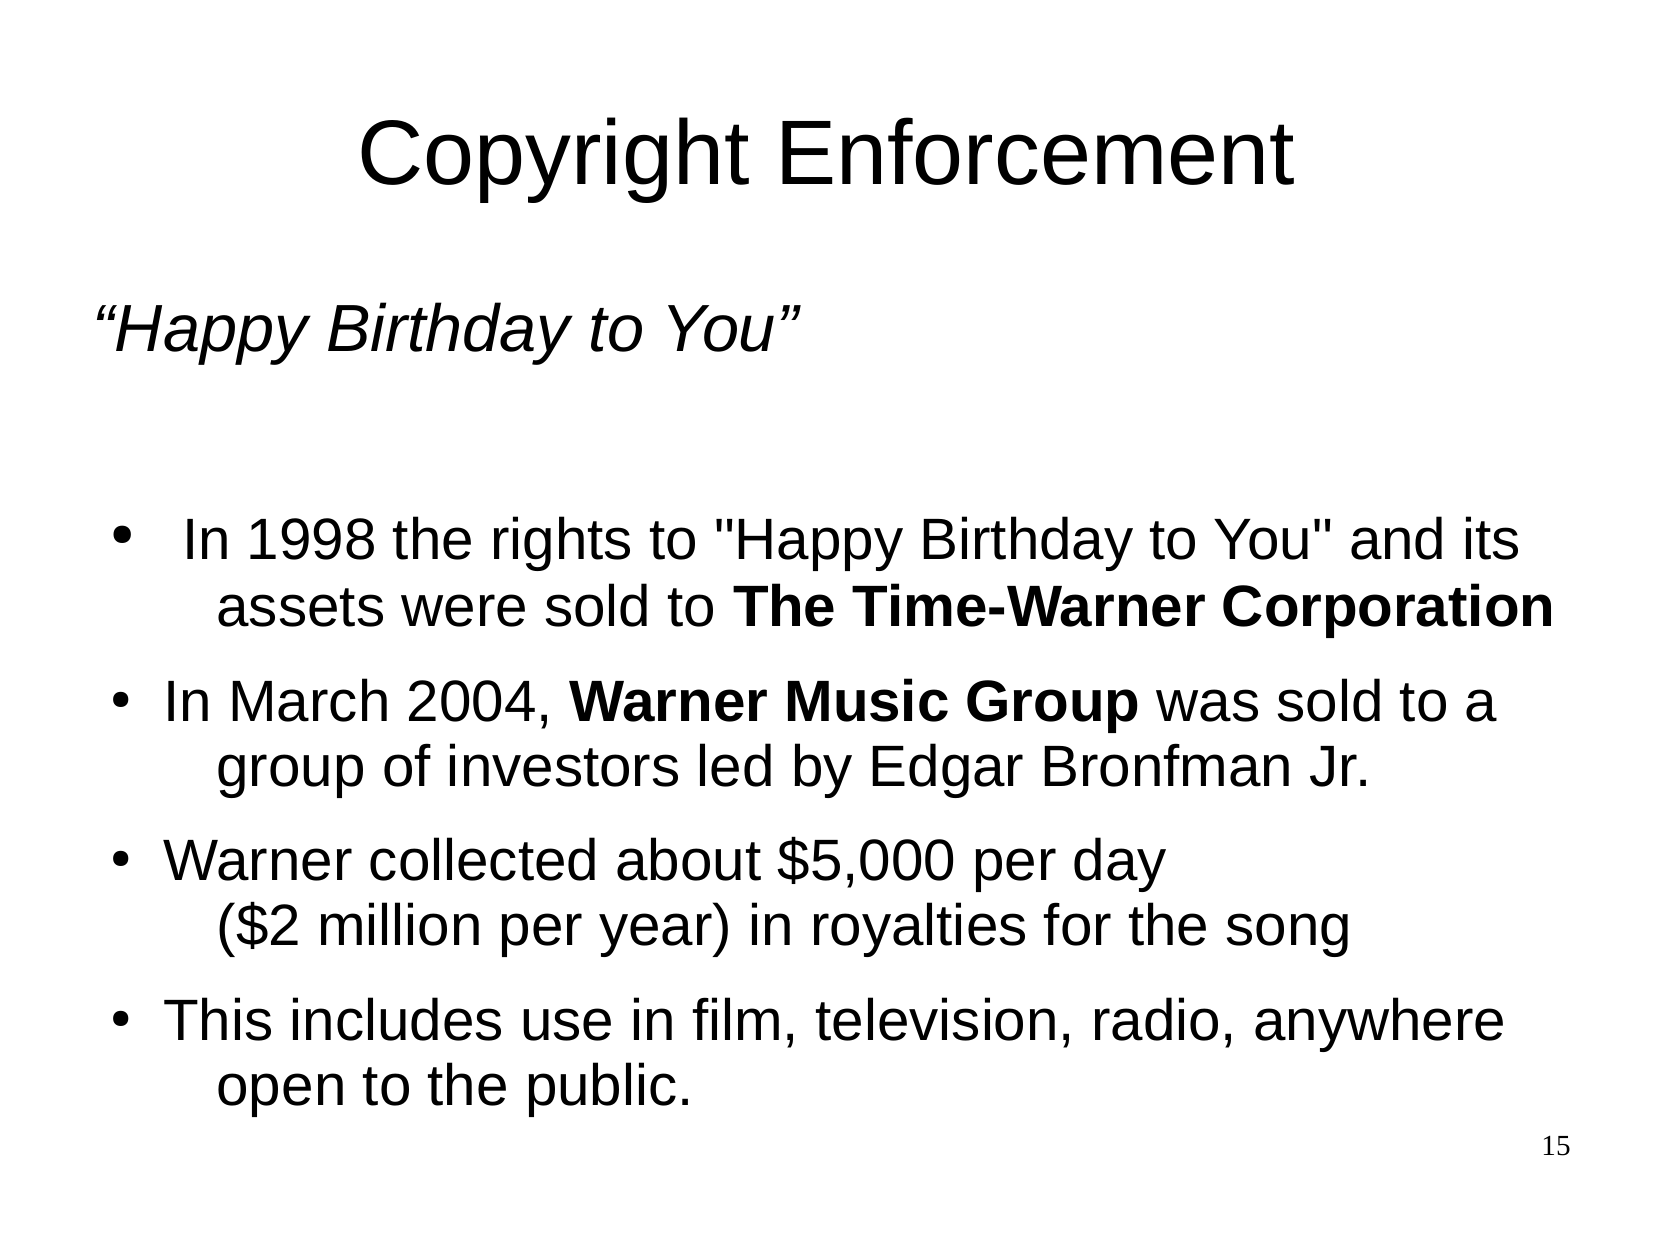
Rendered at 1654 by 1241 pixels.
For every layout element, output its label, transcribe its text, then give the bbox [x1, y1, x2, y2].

title Copyright Enforcement [82, 49, 1571, 257]
list “Happy Birthday to You” In 1998 the rights to "Happy Birthday to You" and its assets were sold to The Time-Warner Corporation In March 2004, Warner Music Group was sold to a group of investors led by Edgar Bronfman Jr. Warner collected about $5,000 per day ($2 million per year) in royalties for the song This includes use in film, television, radio, anywhere open to the public. [75, 290, 1564, 1118]
